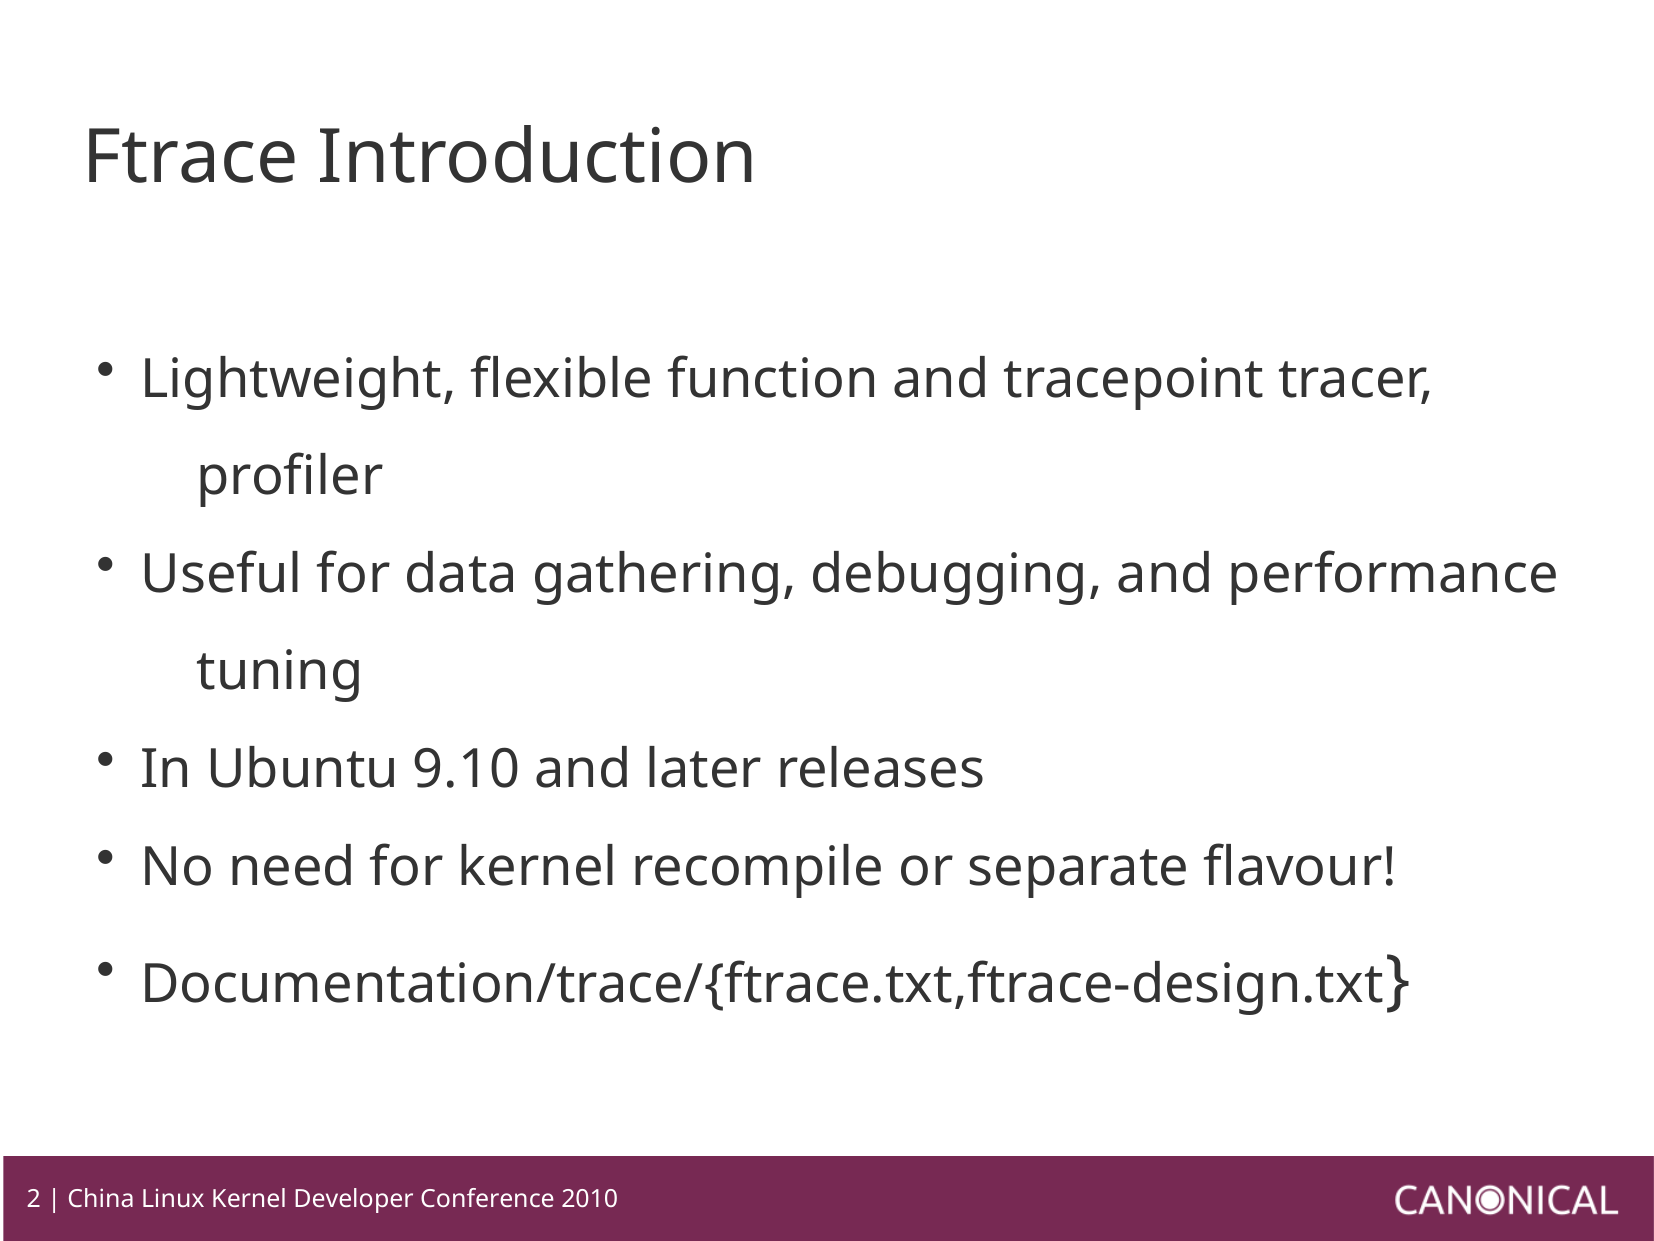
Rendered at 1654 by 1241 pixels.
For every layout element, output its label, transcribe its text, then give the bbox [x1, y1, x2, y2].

title Ftrace Introduction [82, 56, 1571, 249]
list Lightweight, flexible function and tracepoint tracer, profiler Useful for data gathering, debugging, and performance tuning In Ubuntu 9.10 and later releases No need for kernel recompile or separate flavour! Documentation/trace/{ftrace.txt,ftrace-design.txt} [87, 301, 1579, 1121]
picture [3, 1156, 1654, 1241]
